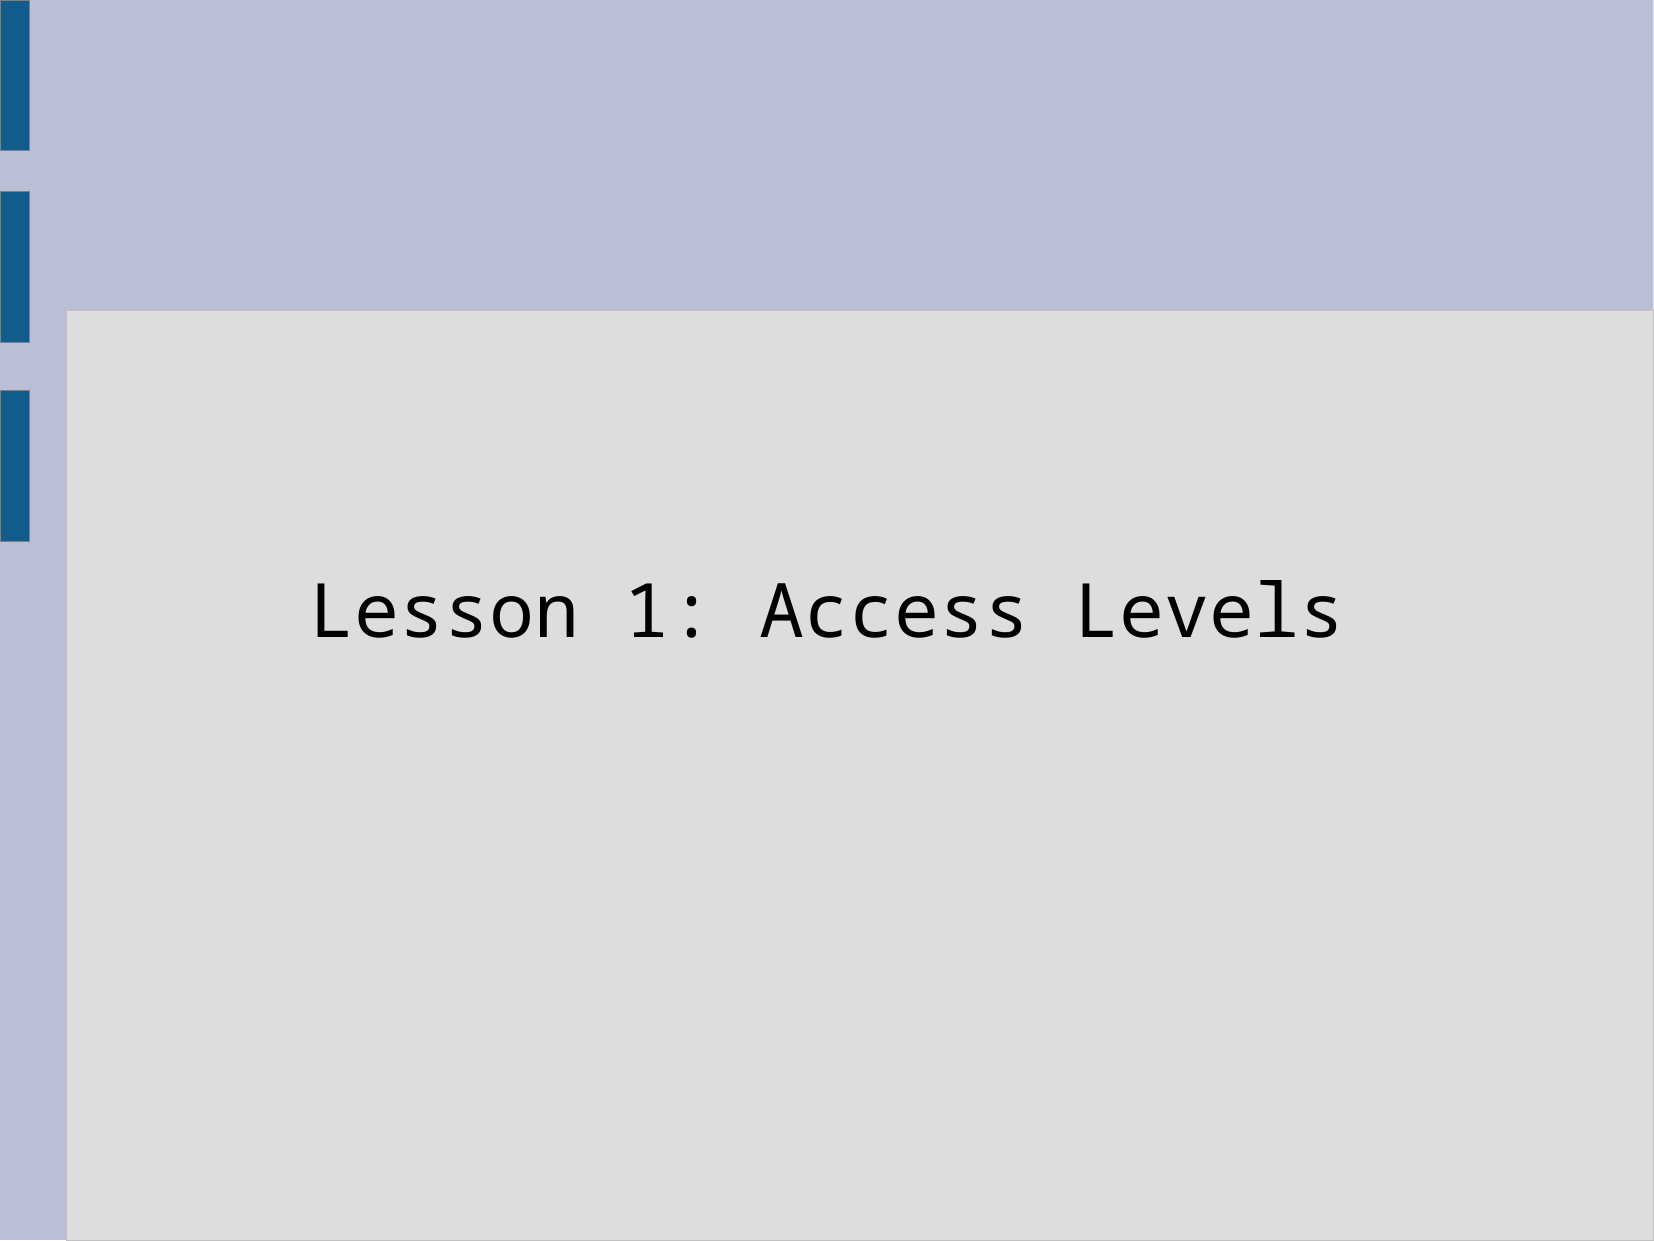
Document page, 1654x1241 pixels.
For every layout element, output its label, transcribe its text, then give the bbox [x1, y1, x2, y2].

subtitle Lesson 1: Access Levels [121, 91, 1534, 1127]
